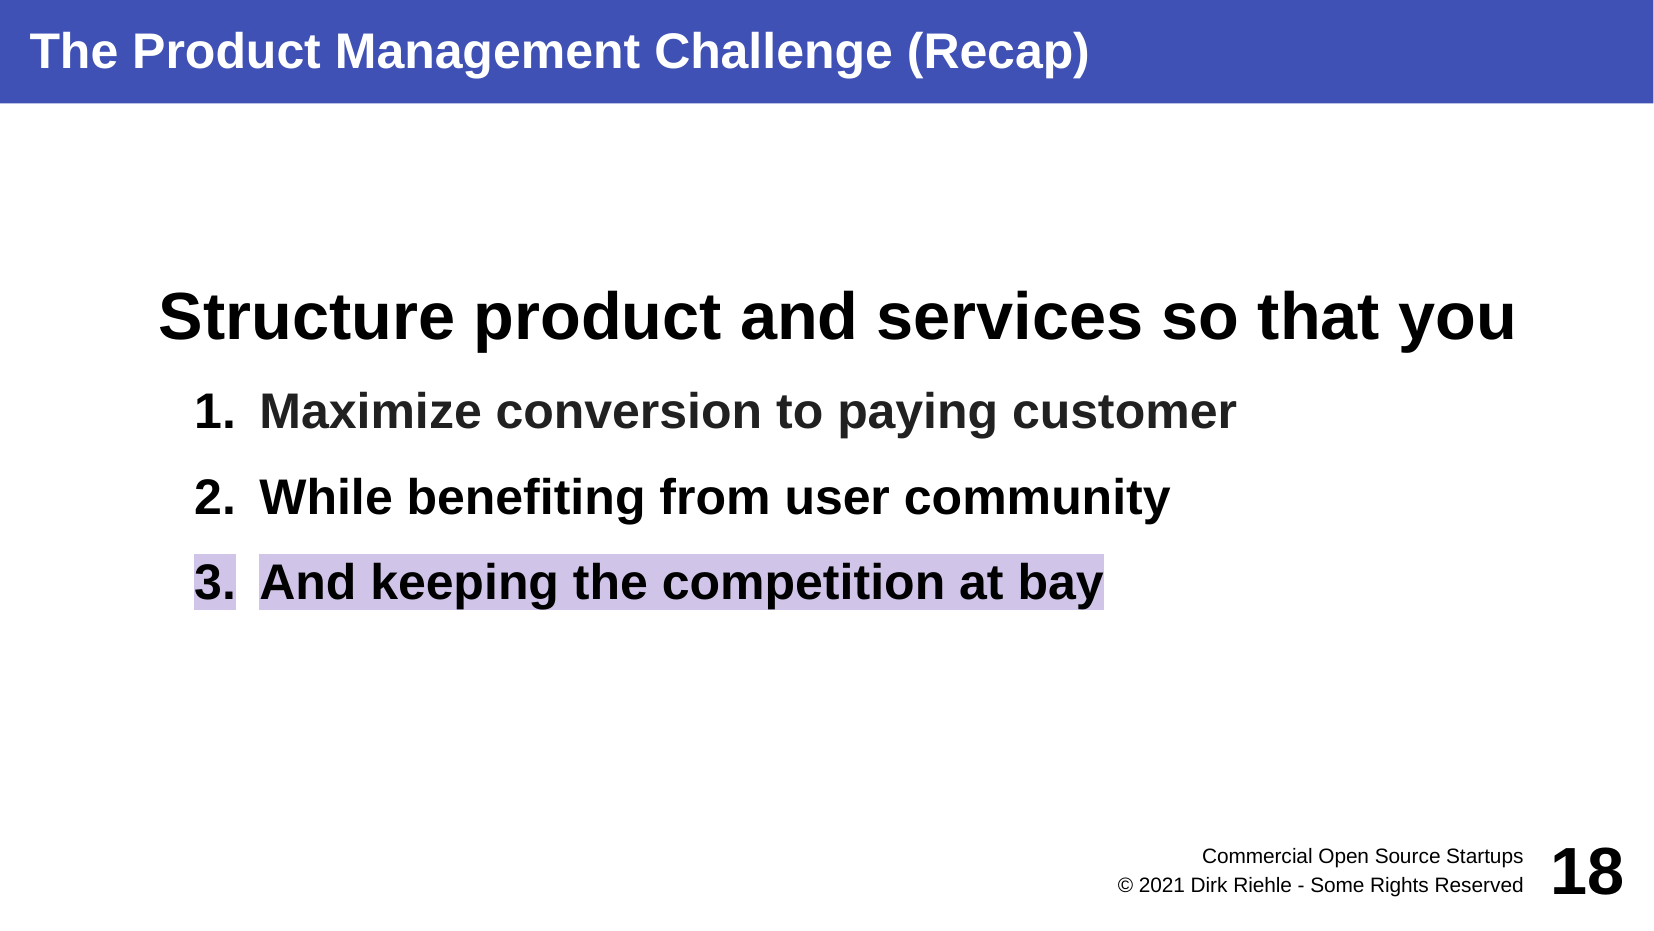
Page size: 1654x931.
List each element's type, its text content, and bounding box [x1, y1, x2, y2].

title The Product Management Challenge (Recap) [0, 0, 1654, 104]
subtitle Structure product and services so that you Maximize conversion to paying customer While benefiting from user community And keeping the competition at bay [29, 132, 1625, 813]
